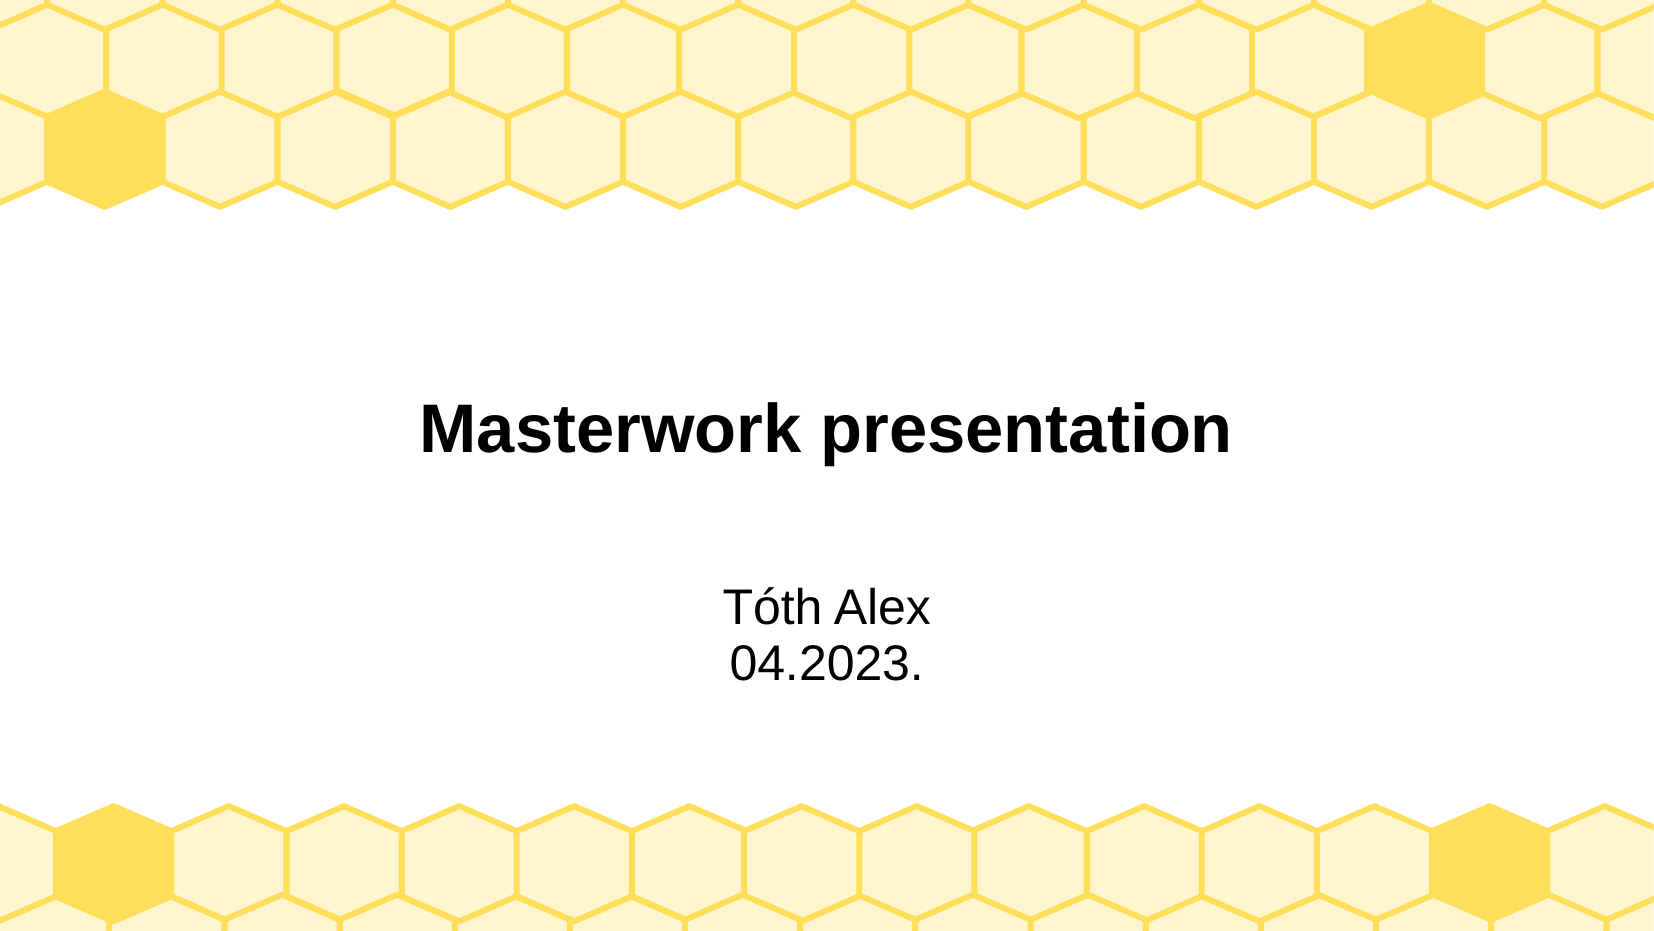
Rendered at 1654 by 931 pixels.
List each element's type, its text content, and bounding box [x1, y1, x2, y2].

subtitle Tóth Alex 04.2023. [88, 561, 1565, 709]
title Masterwork presentation [88, 324, 1565, 532]
